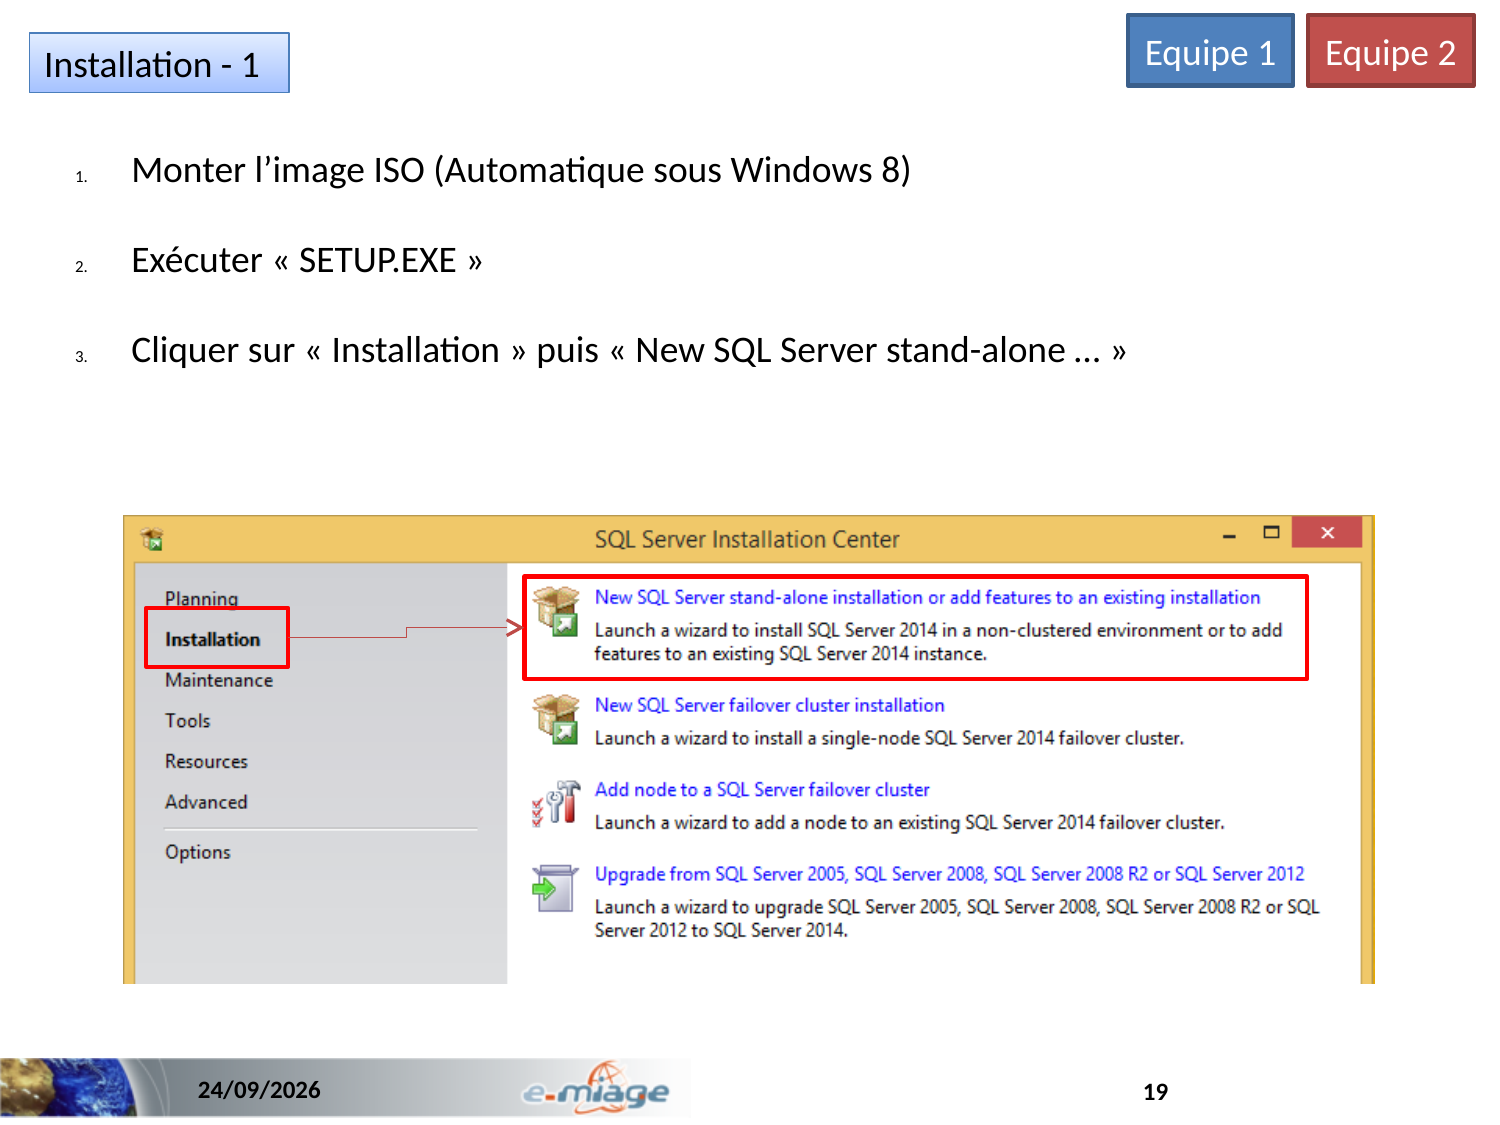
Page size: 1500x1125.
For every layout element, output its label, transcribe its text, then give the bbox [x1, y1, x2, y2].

text_box Installation - 1 [29, 32, 290, 93]
text_box Equipe 2 [1308, 14, 1474, 86]
picture [0, 1058, 691, 1118]
text_box Equipe 1 [1127, 14, 1294, 86]
picture [123, 515, 1375, 984]
text_box Monter l’image ISO (Automatique sous Windows 8) Exécuter « SETUP.EXE » Cliquer sur « Installation » puis « New SQL Server stand-alone … » [60, 137, 1447, 378]
